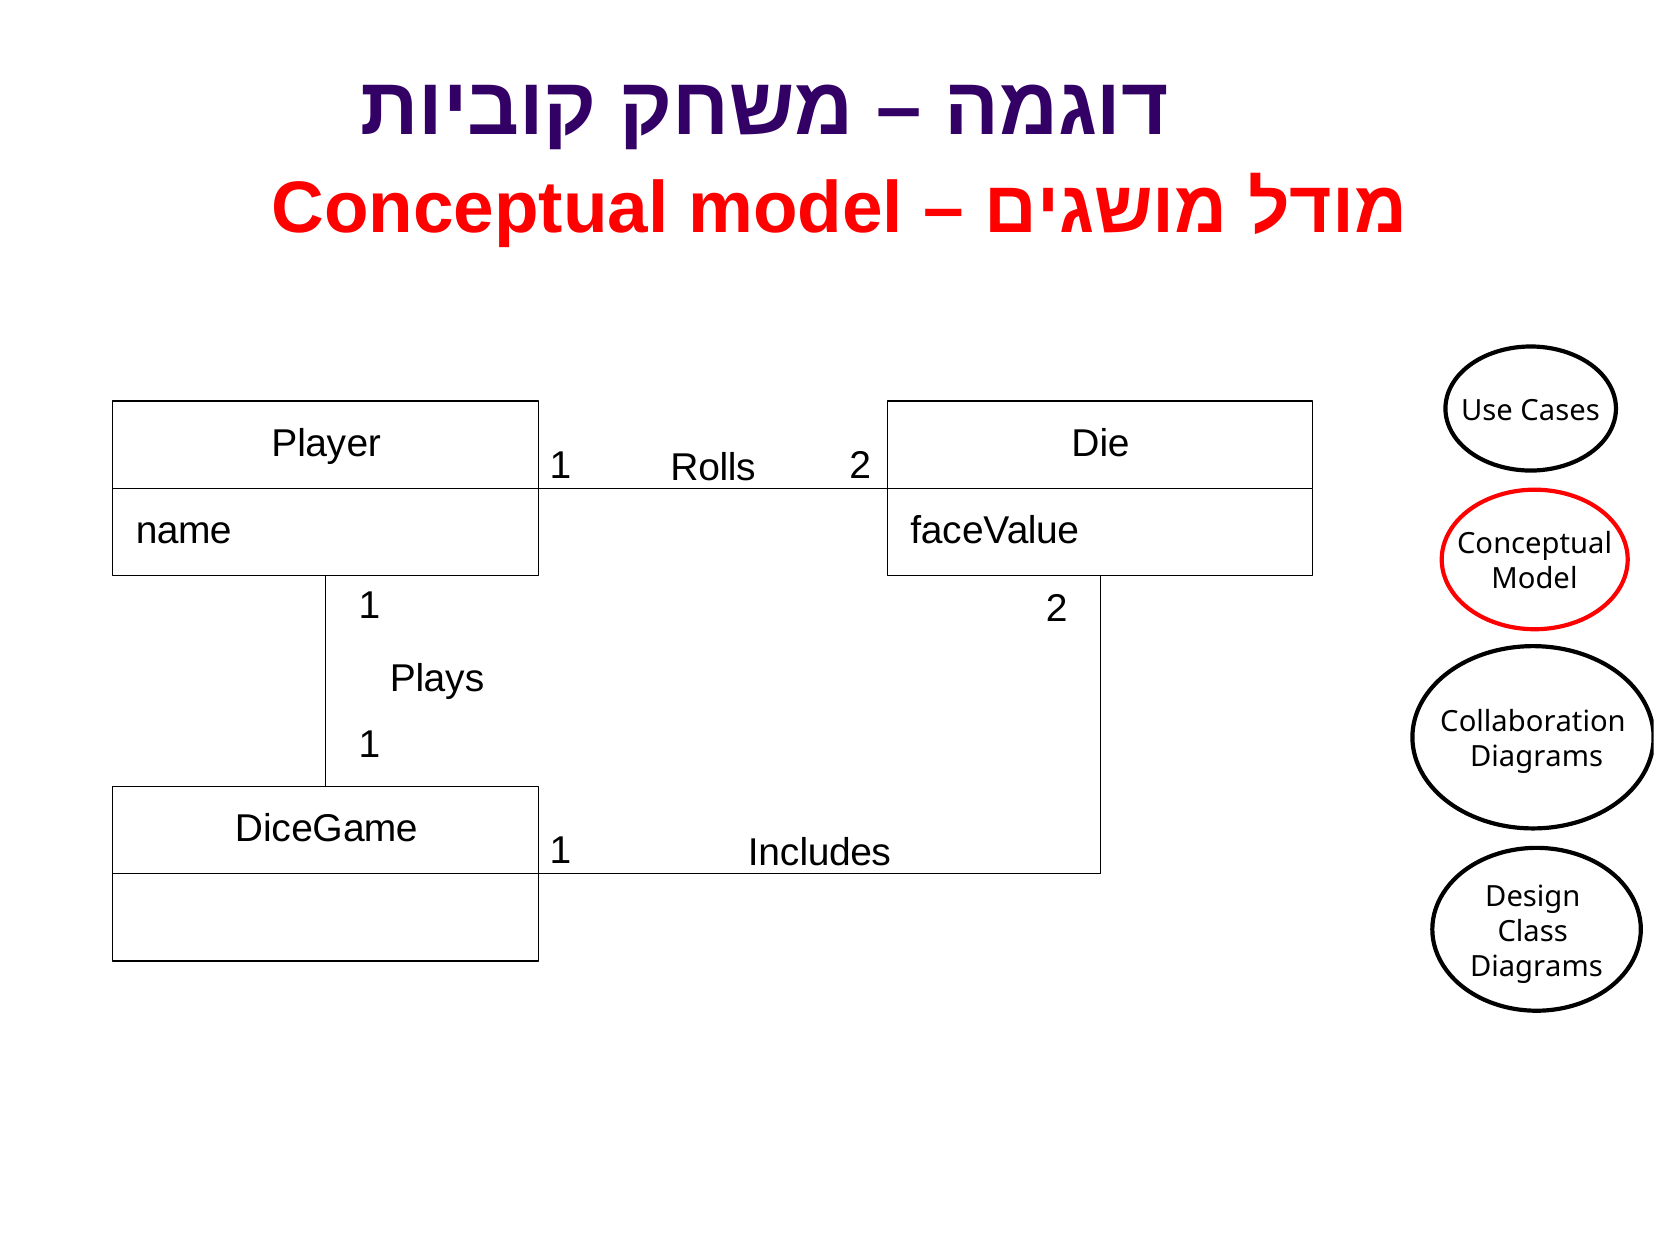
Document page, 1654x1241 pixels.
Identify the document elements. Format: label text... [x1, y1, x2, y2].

text_box Design Class Diagrams [1432, 847, 1641, 1011]
text_box Conceptual Model [1441, 489, 1628, 630]
picture [110, 398, 1316, 964]
text_box Collaboration Diagrams [1412, 646, 1654, 829]
text_box Use Cases [1445, 346, 1616, 471]
title דוגמה – משחק קוביות Conceptual model – מודל מושגים [82, 22, 1447, 257]
